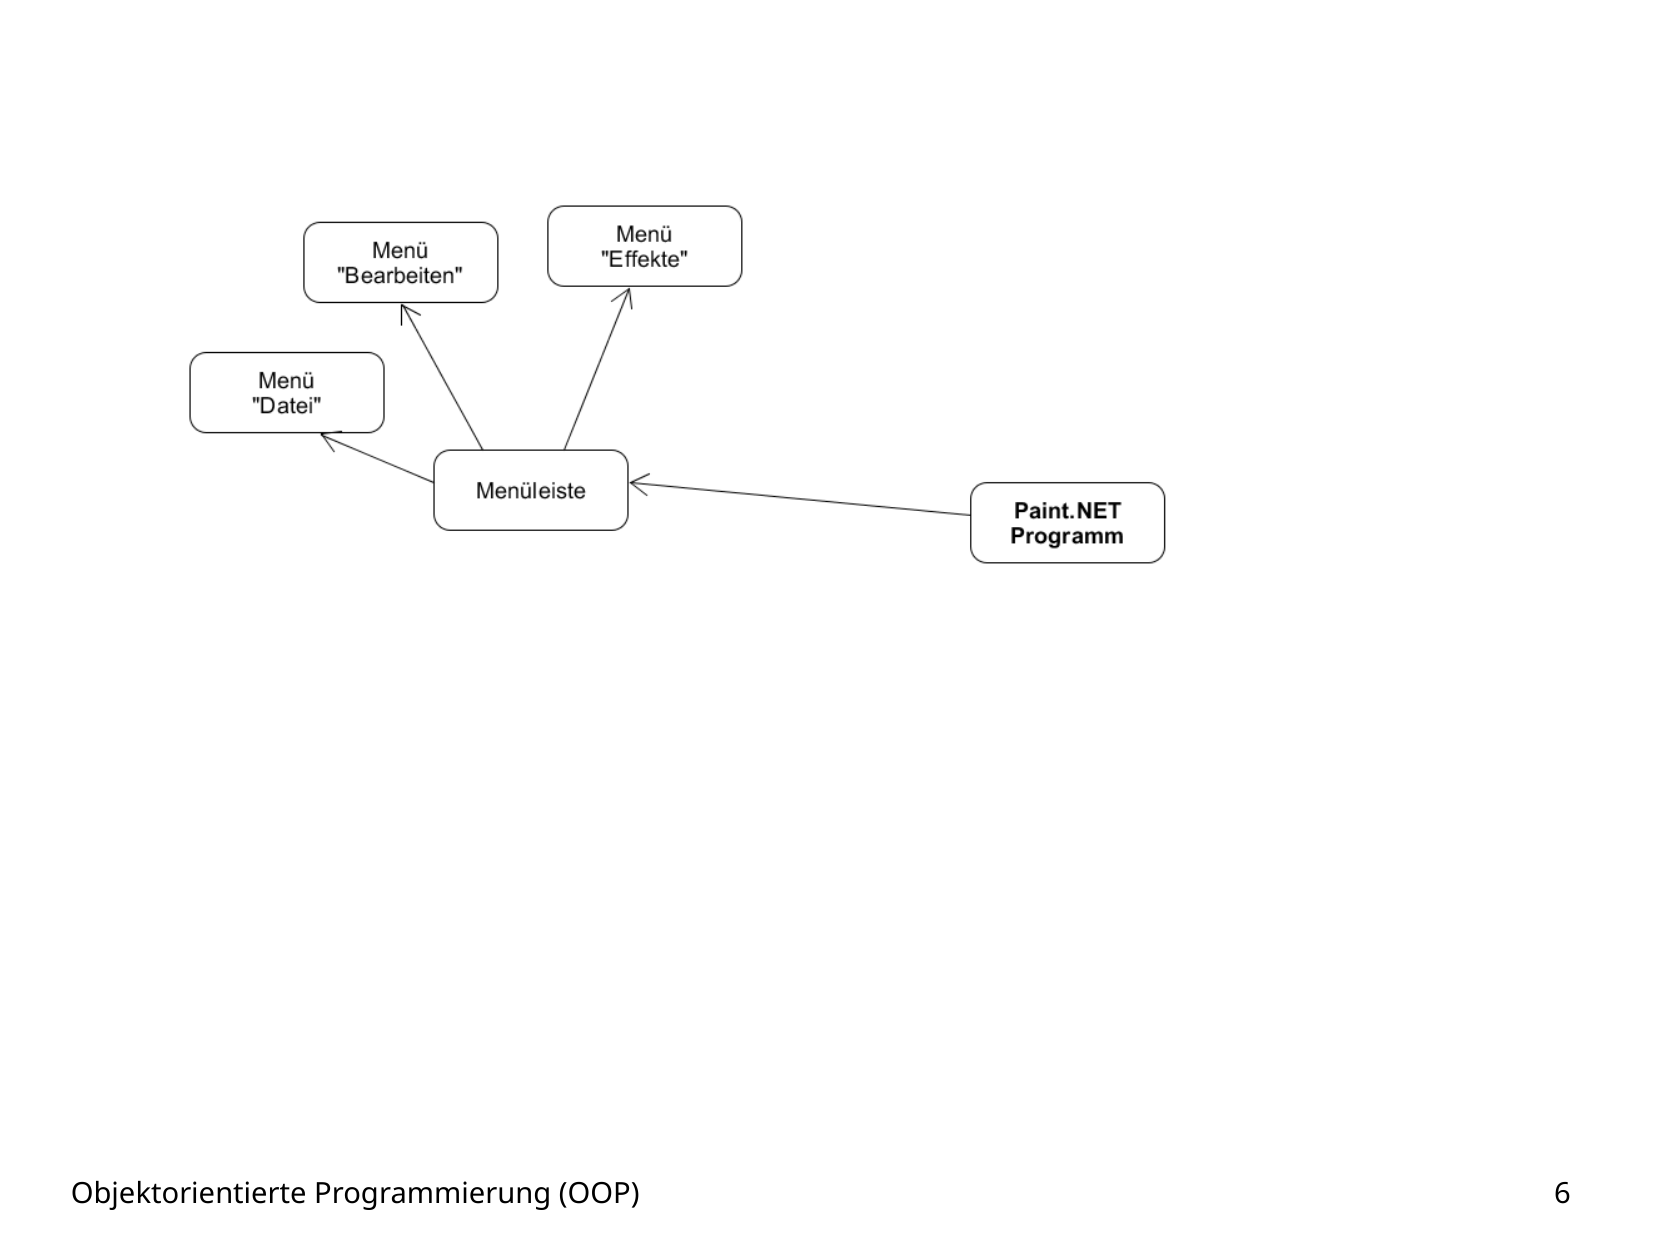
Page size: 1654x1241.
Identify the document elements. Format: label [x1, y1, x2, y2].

picture [107, 123, 1557, 1118]
